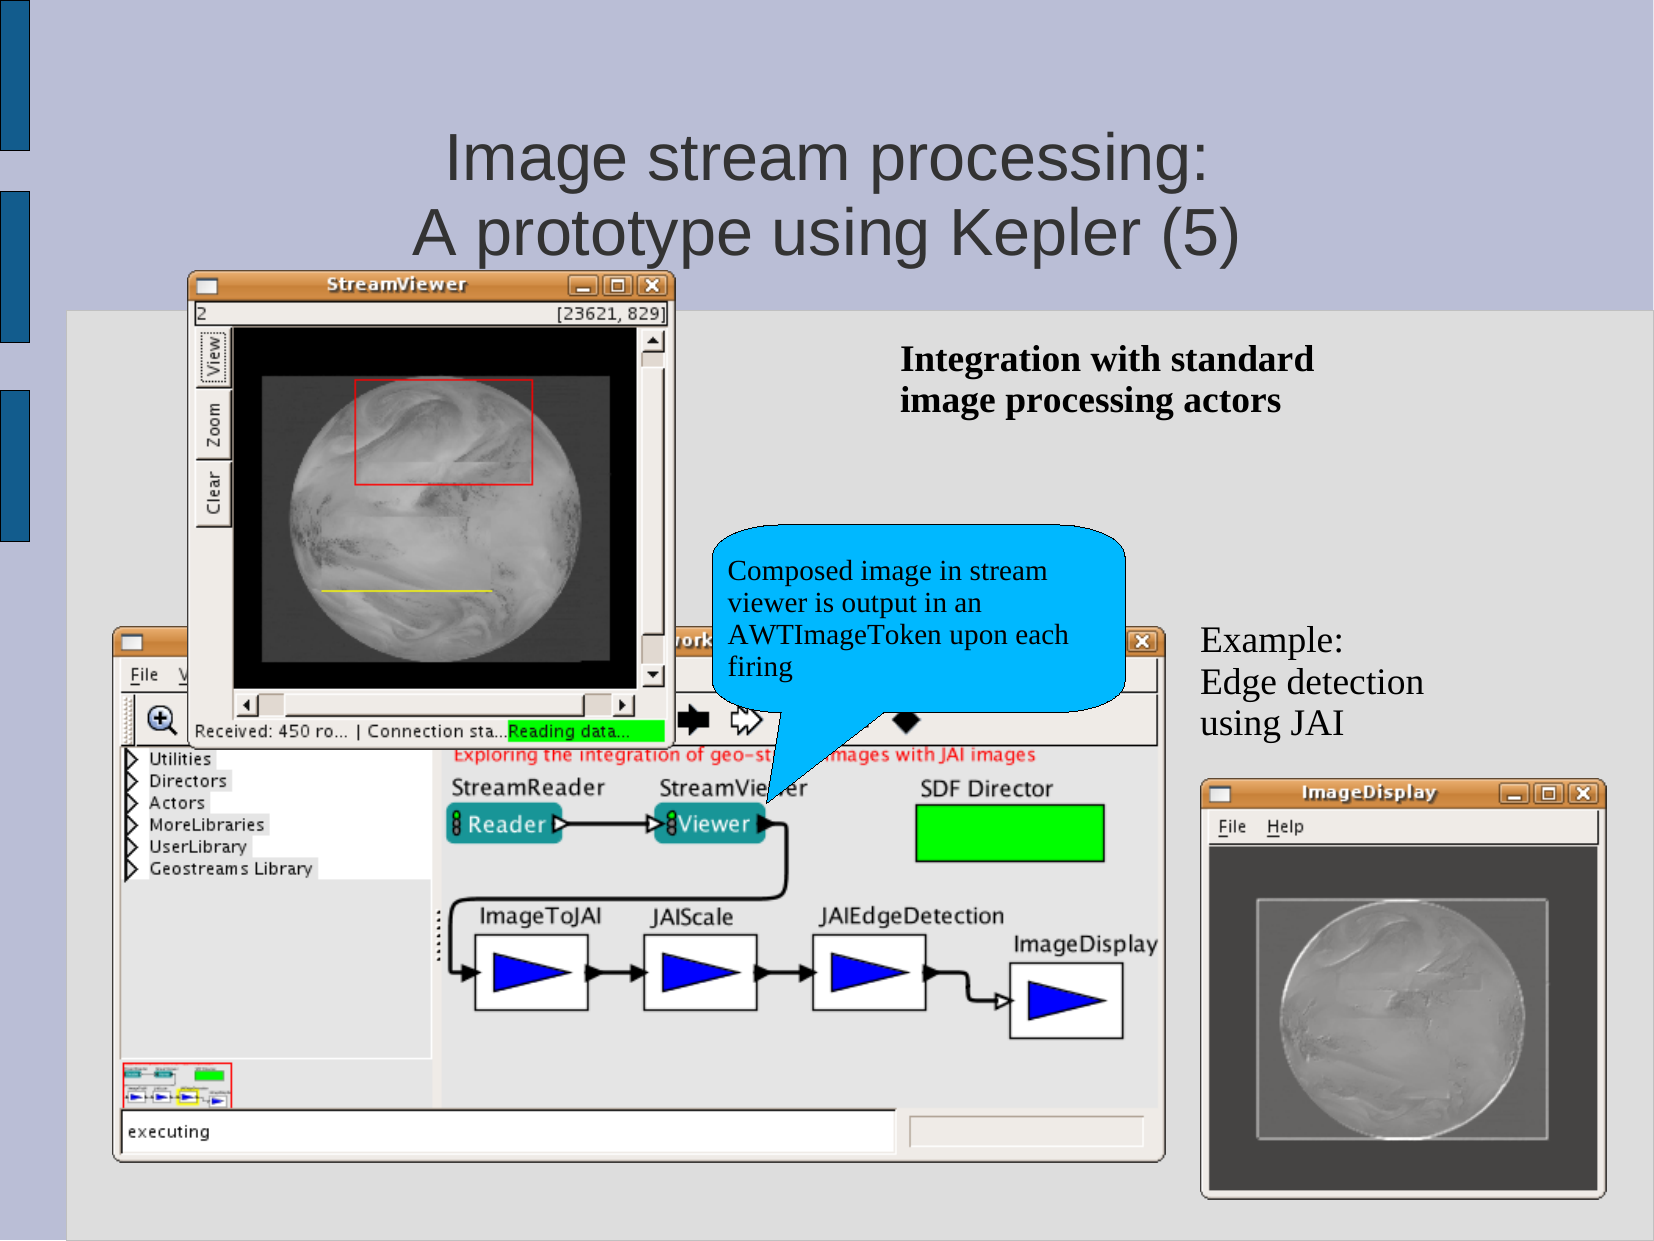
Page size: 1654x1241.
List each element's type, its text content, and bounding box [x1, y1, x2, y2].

text_box Integration with standard image processing actors [900, 337, 1448, 510]
picture [112, 270, 1166, 1163]
text_box Composed image in stream viewer is output in an AWTImageToken upon each firing [712, 524, 1126, 804]
text_box Example: Edge detection using JAI [1200, 619, 1490, 751]
title Image stream processing: A prototype using Kepler (5) [121, 91, 1534, 299]
picture [1200, 778, 1607, 1201]
